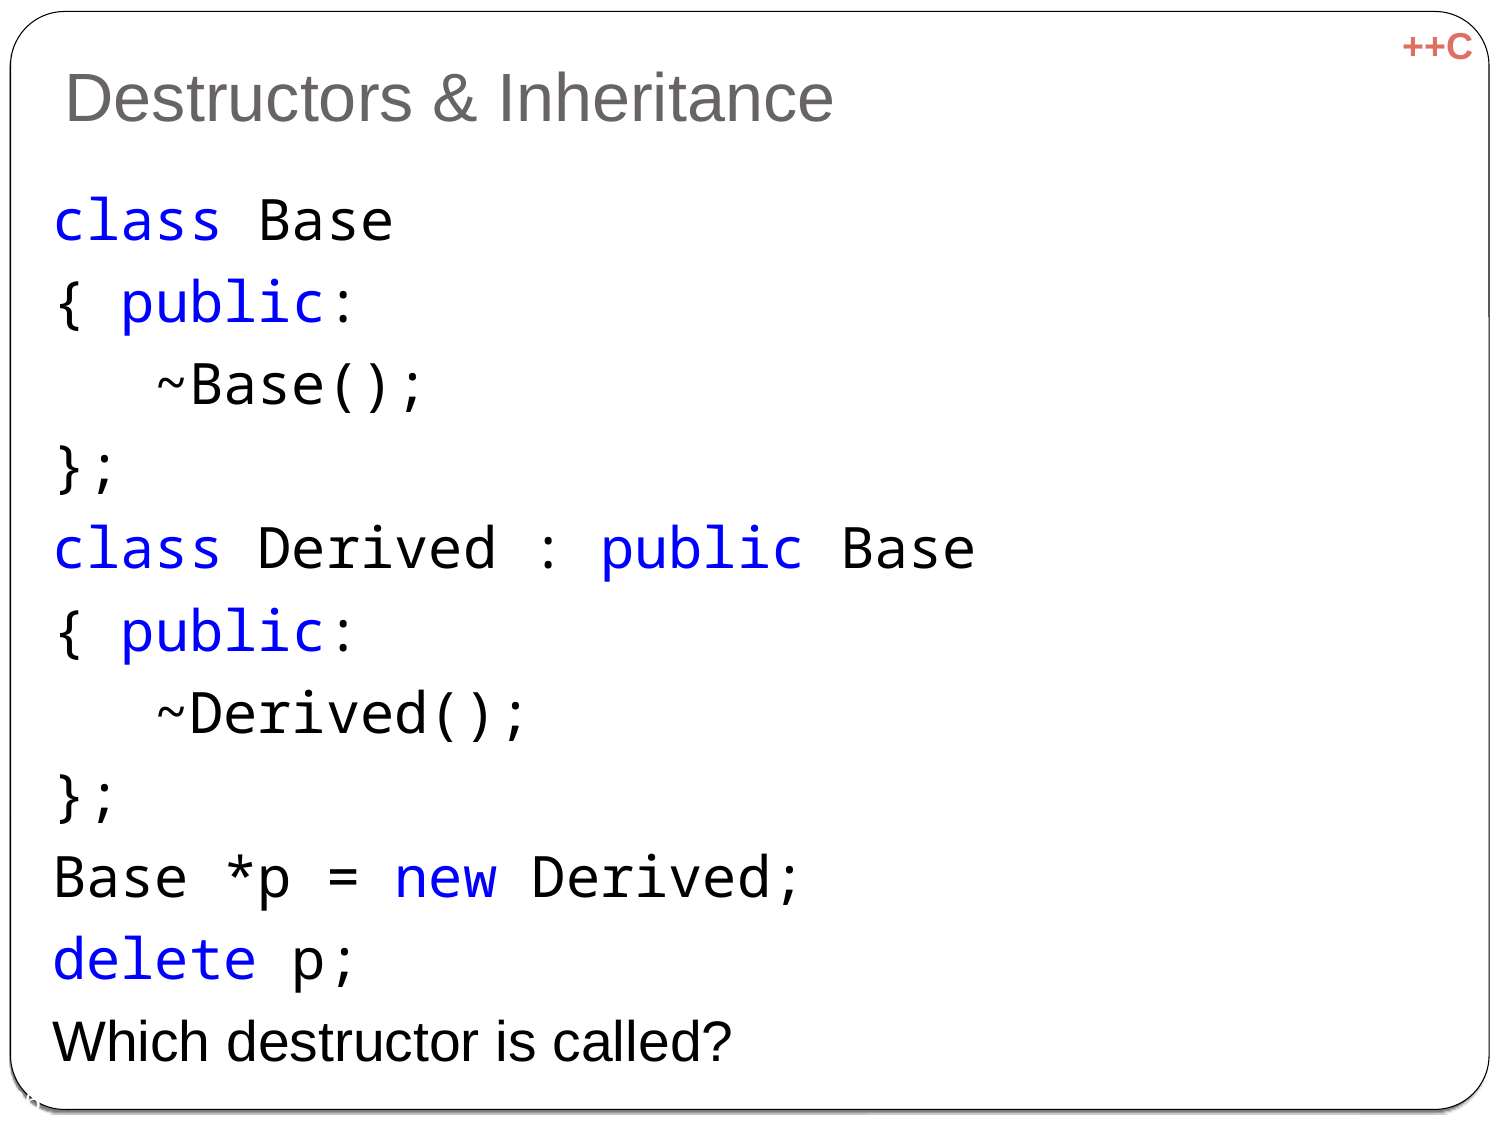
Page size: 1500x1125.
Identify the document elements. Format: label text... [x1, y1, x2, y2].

list class Base { public: ~Base(); }; class Derived : public Base { public: ~Derived(); }; Base *p = new Derived; delete p; Which destructor is called? [37, 162, 1463, 1088]
slide_number <number> [0, 1074, 50, 1125]
title Destructors & Inheritance [50, 45, 1450, 150]
